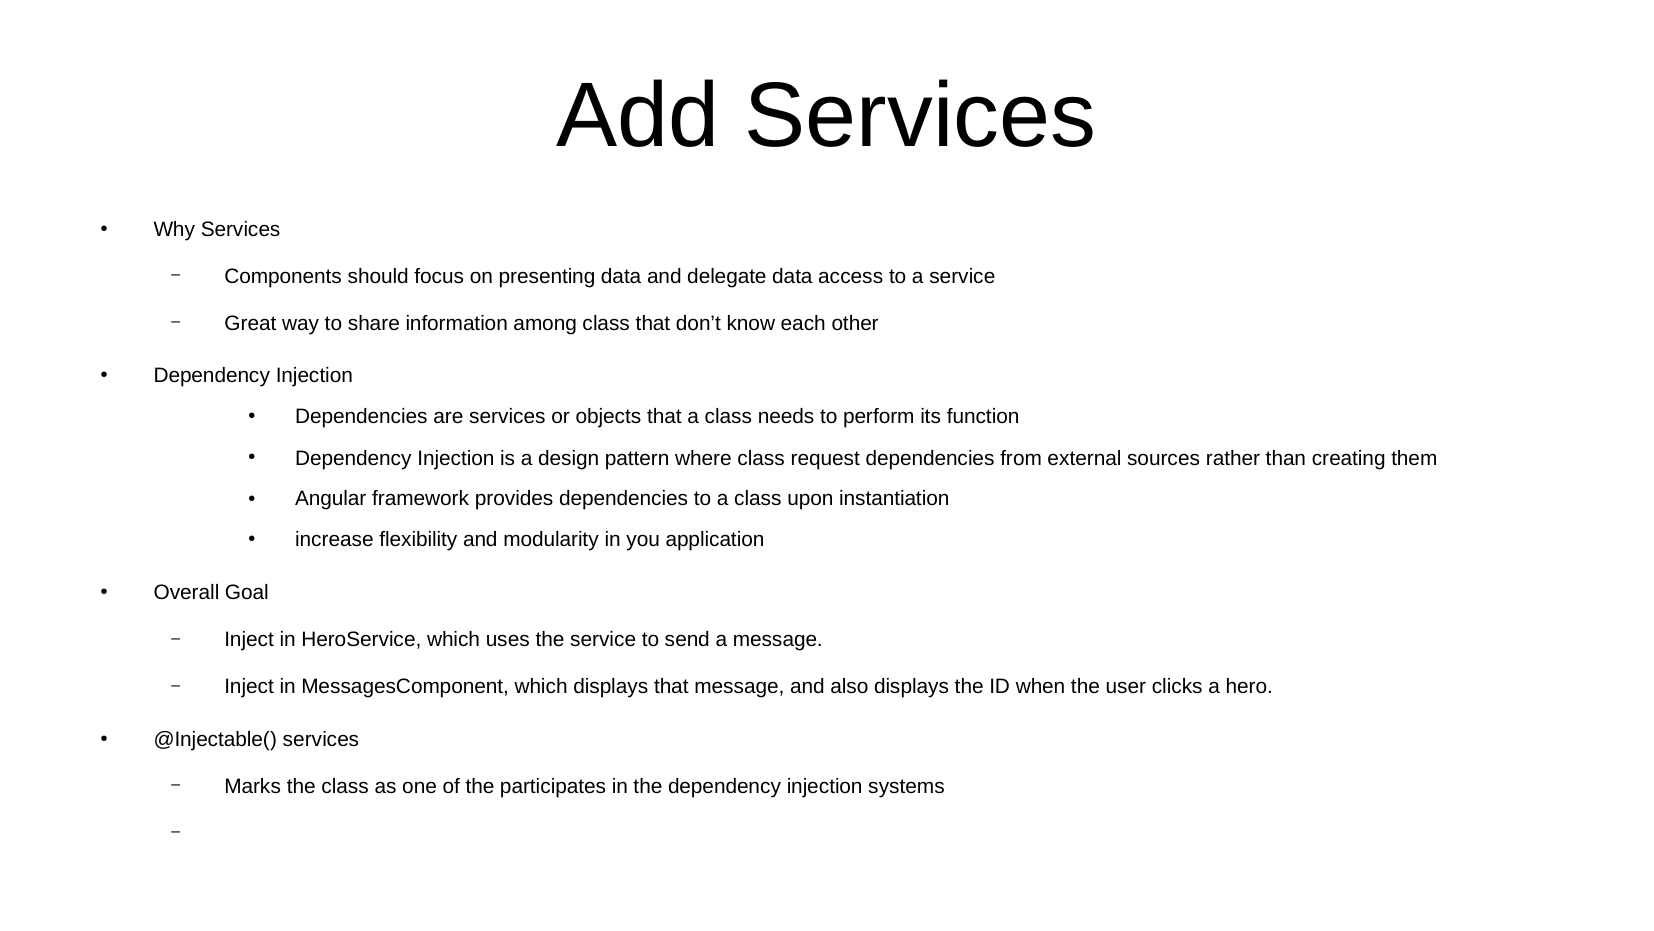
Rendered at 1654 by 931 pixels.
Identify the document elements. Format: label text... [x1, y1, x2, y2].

list Why Services Components should focus on presenting data and delegate data access to a service Great way to share information among class that don’t know each other Dependency Injection Dependencies are services or objects that a class needs to perform its function Dependency Injection is a design pattern where class request dependencies from external sources rather than creating them Angular framework provides dependencies to a class upon instantiation increase flexibility and modularity in you application Overall Goal Inject in HeroService, which uses the service to send a message. Inject in MessagesComponent, which displays that message, and also displays the ID when the user clicks a hero. @Injectable() services Marks the class as one of the participates in the dependency injection systems [82, 217, 1636, 916]
title Add Services [82, 37, 1571, 193]
